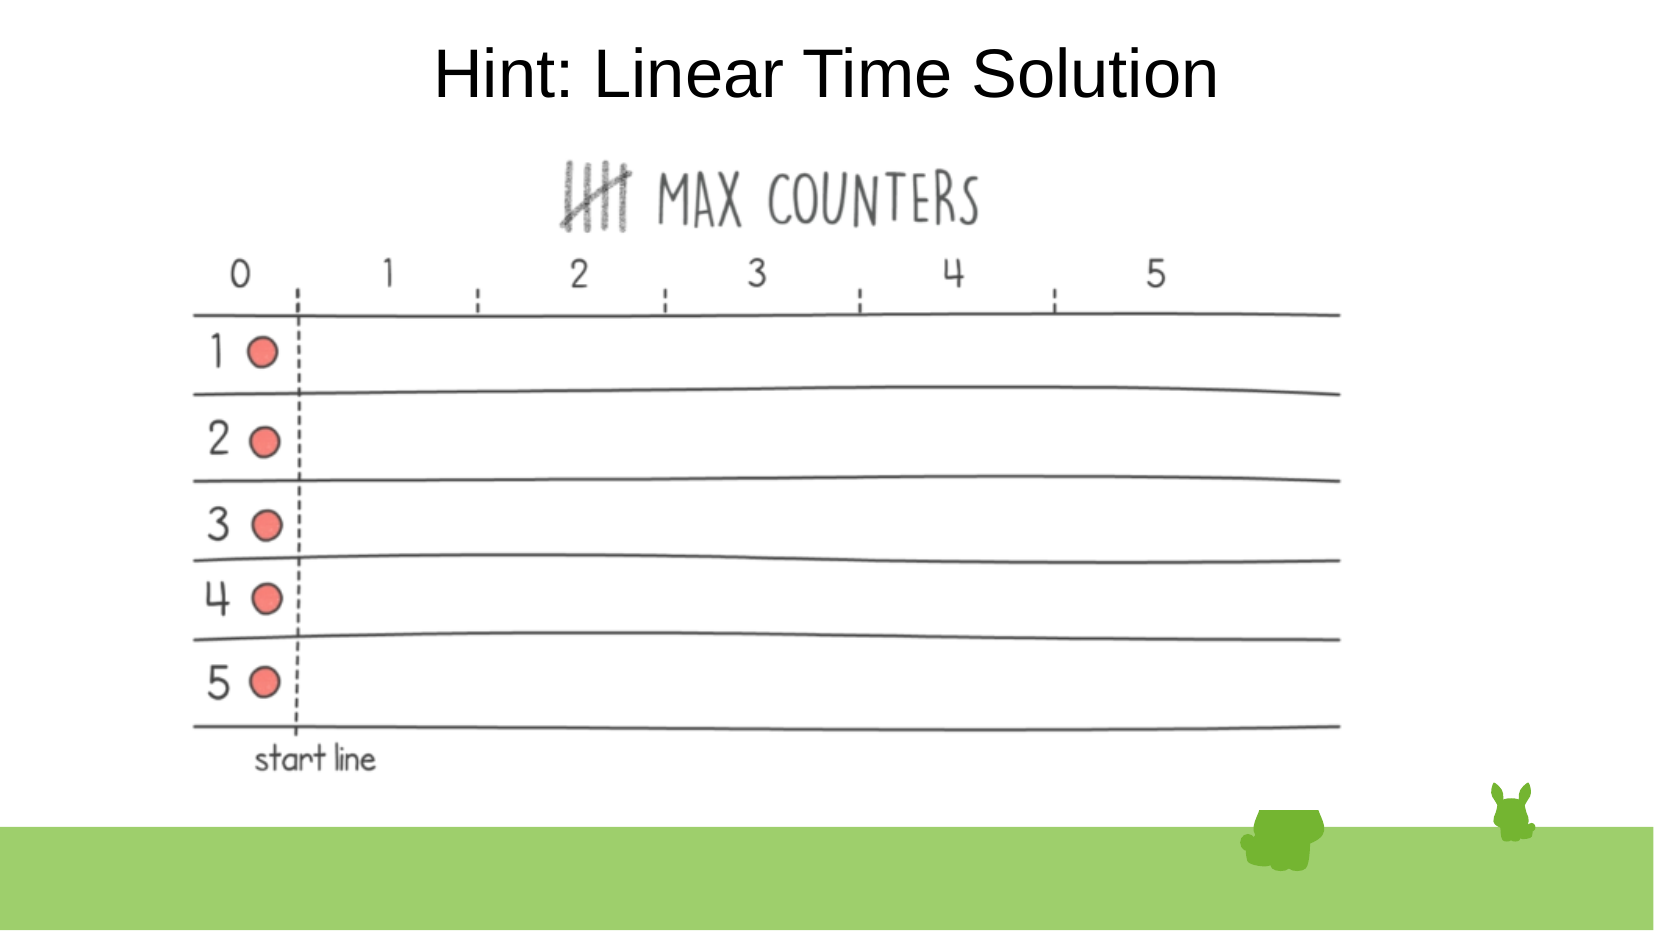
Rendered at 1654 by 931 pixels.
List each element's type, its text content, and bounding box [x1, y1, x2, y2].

title Hint: Linear Time Solution [88, 0, 1565, 148]
picture [171, 136, 1409, 810]
